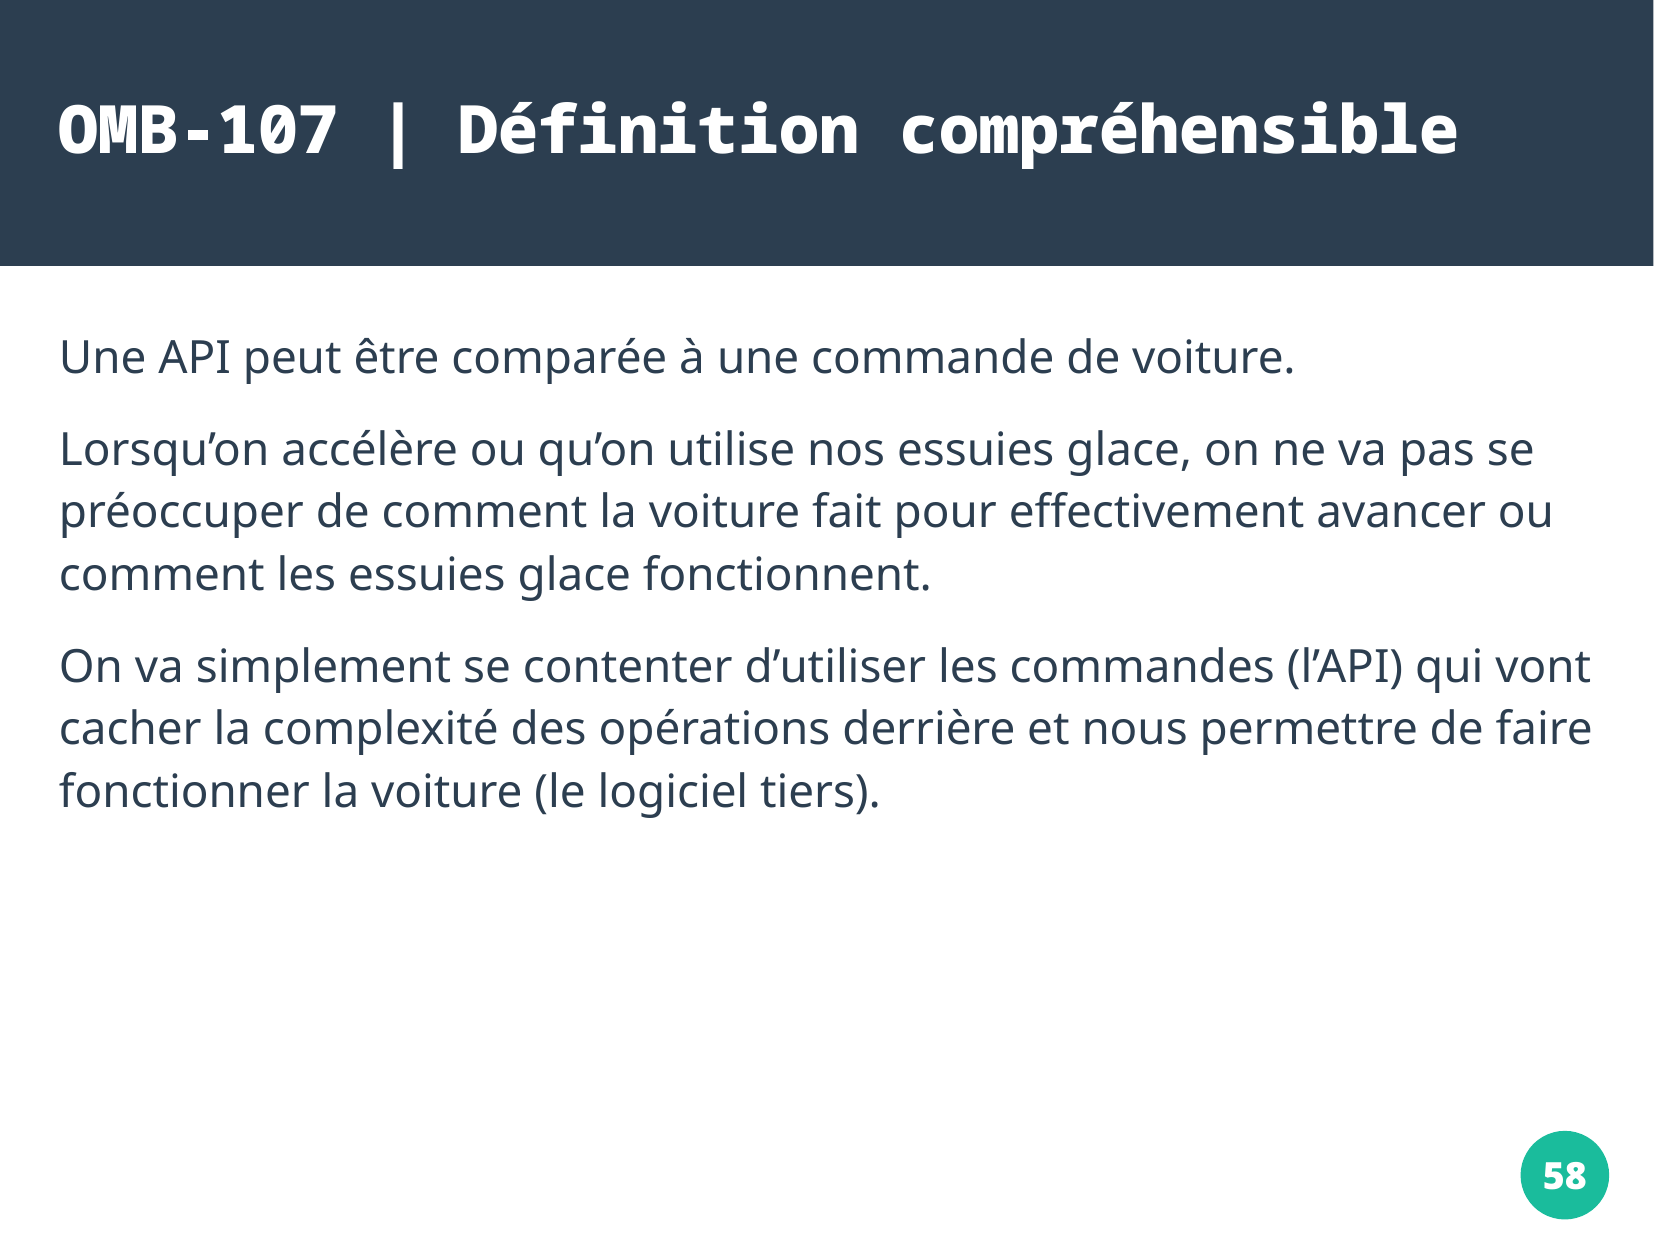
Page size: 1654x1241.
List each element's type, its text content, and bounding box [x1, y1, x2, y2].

title OMB-107 | Définition compréhensible [58, 49, 1654, 207]
list Une API peut être comparée à une commande de voiture. Lorsqu’on accélère ou qu’on utilise nos essuies glace, on ne va pas se préoccuper de comment la voiture fait pour effectivement avancer ou comment les essuies glace fonctionnent. On va simplement se contenter d’utiliser les commandes (l’API) qui vont cacher la complexité des opérations derrière et nous permettre de faire fonctionner la voiture (le logiciel tiers). [58, 324, 1595, 1152]
